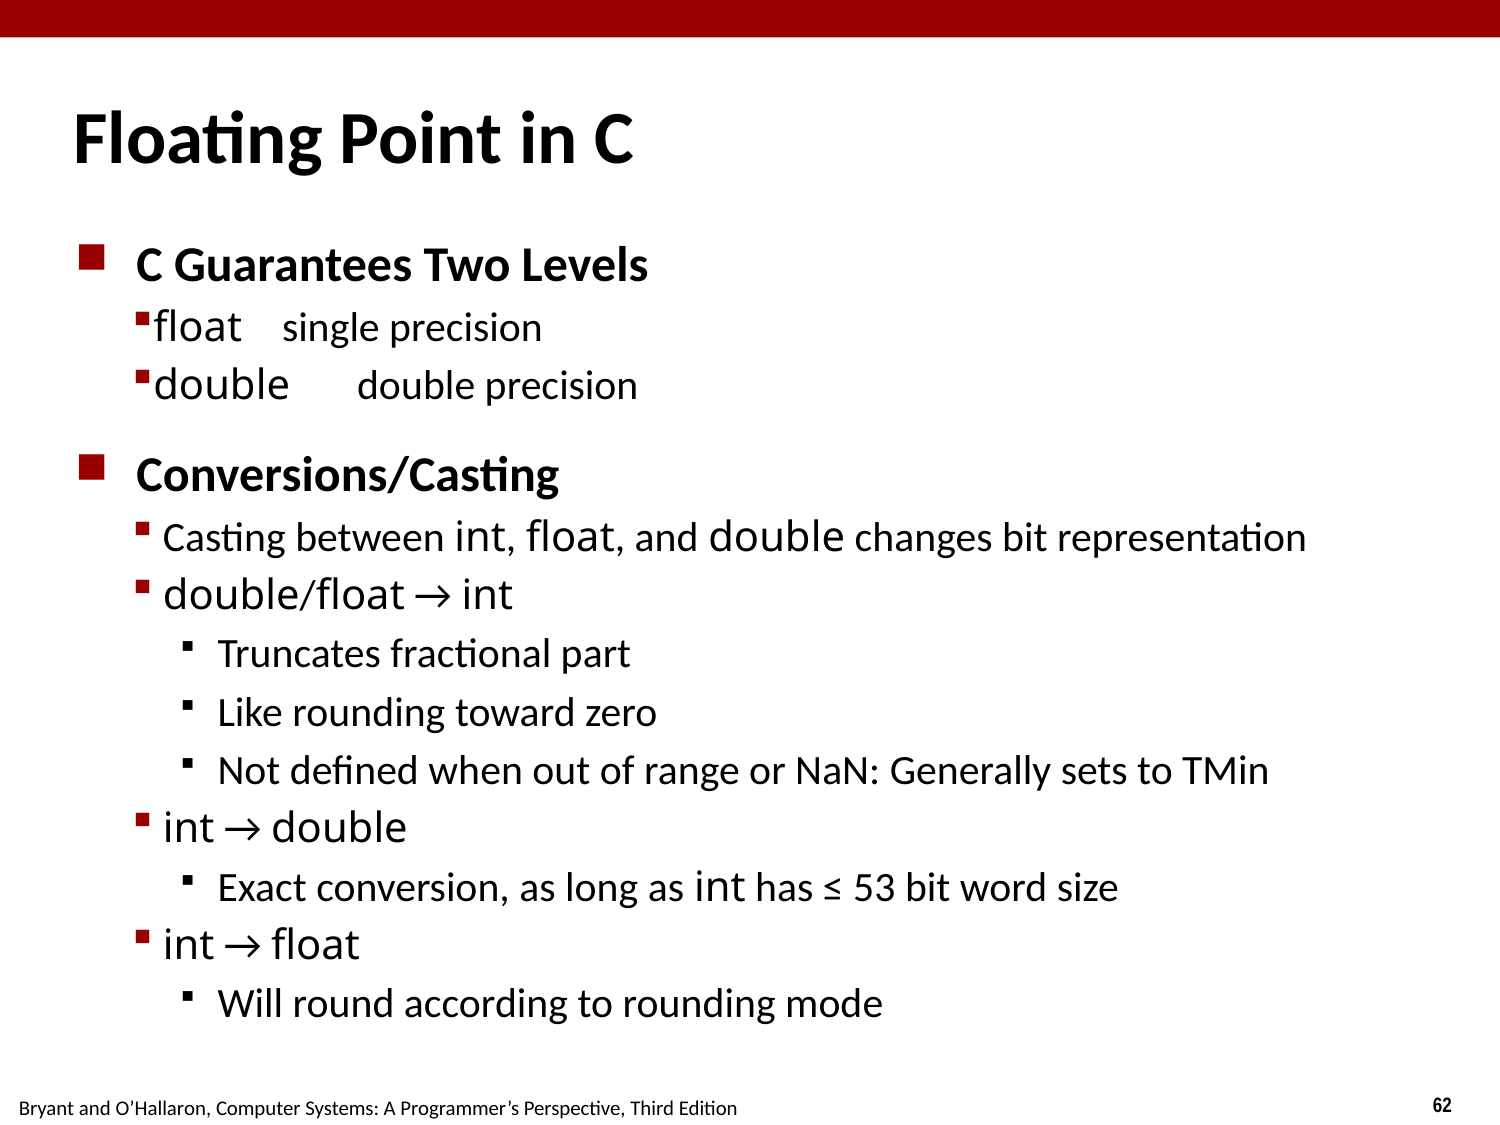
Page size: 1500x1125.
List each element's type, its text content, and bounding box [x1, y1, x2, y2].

title Floating Point in C [58, 71, 1304, 197]
list C Guarantees Two Levels float single precision double double precision Conversions/Casting Casting between int, float, and double changes bit representation double/float → int Truncates fractional part Like rounding toward zero Not defined when out of range or NaN: Generally sets to TMin int → double Exact conversion, as long as int has ≤ 53 bit word size int → float Will round according to rounding mode [65, 223, 1361, 1040]
